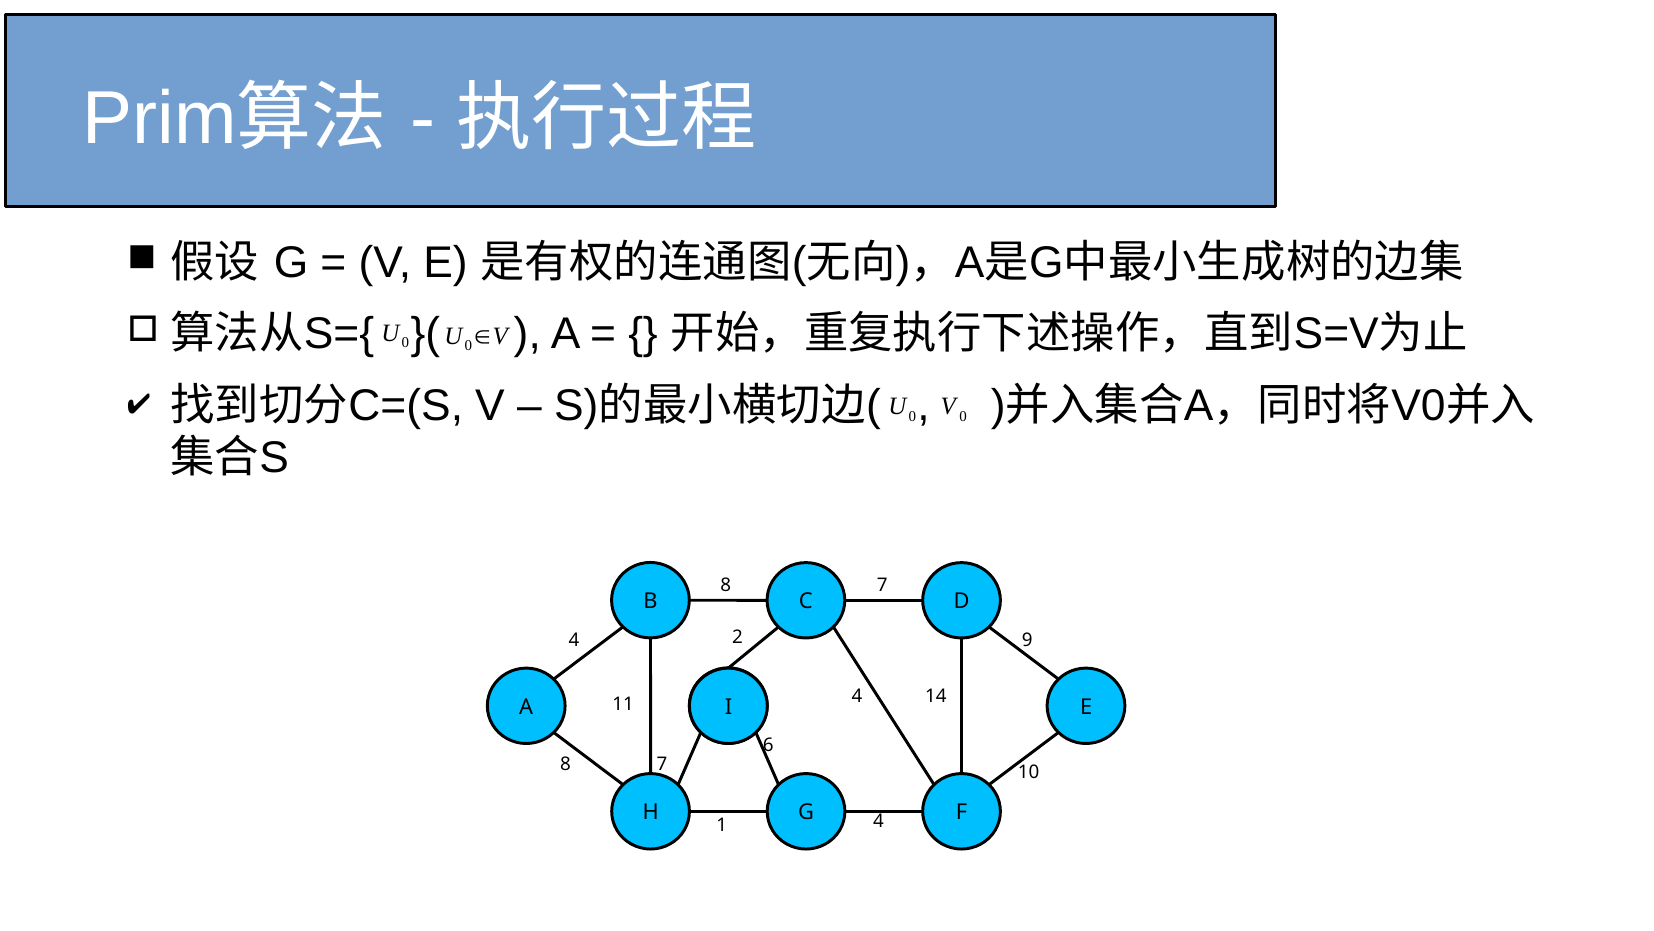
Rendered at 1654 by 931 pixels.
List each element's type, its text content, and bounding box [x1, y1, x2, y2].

text_box 7 [641, 743, 696, 792]
text_box 14 [910, 675, 980, 724]
text_box G [767, 773, 845, 850]
text_box 10 [1003, 751, 1073, 800]
text_box I [689, 668, 768, 744]
chart [881, 393, 923, 425]
chart [438, 322, 557, 382]
text_box D [922, 562, 1001, 638]
text_box 8 [705, 564, 760, 613]
text_box 2 [717, 615, 771, 665]
text_box C [767, 562, 845, 638]
text_box A [487, 668, 566, 744]
text_box 8 [545, 743, 599, 792]
text_box 4 [553, 619, 608, 669]
chart [375, 319, 416, 351]
text_box F [922, 773, 1001, 850]
text_box 4 [836, 675, 891, 724]
text_box 11 [597, 683, 667, 732]
title Prim算法 - 执行过程 [82, 44, 1235, 192]
text_box 1 [701, 803, 756, 853]
text_box H [611, 774, 690, 850]
text_box 7 [862, 564, 916, 613]
chart [934, 393, 974, 425]
text_box B [611, 562, 690, 638]
text_box 6 [748, 724, 802, 774]
text_box 4 [858, 800, 912, 850]
list 假设 G = (V, E) 是有权的连通图(无向)，A是G中最小生成树的边集 算法从S={ }( ), A = {} 开始，重复执行下述操作，直到S=V为止 找到切分C=(S, V – S)的最小横切边( , )并入集合A，同时将V0并入集合S [112, 236, 1538, 488]
text_box E [1047, 668, 1125, 744]
text_box 9 [1007, 619, 1061, 669]
